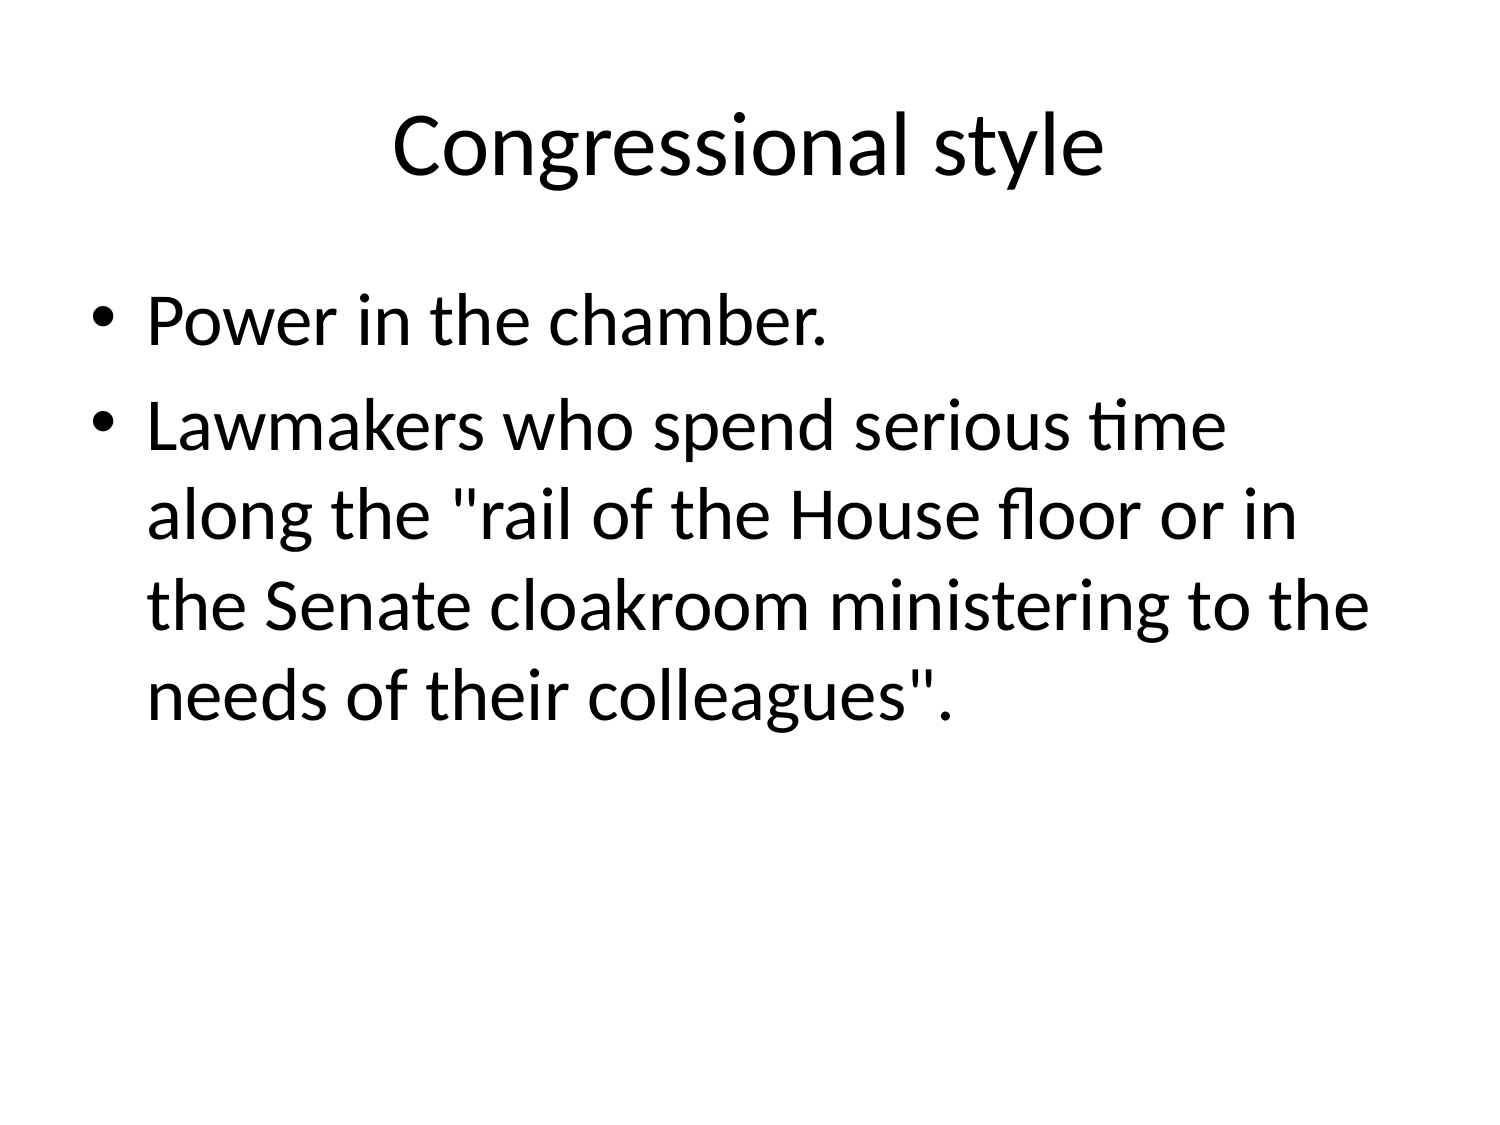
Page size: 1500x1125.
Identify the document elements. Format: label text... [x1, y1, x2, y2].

title Congressional style [75, 45, 1425, 233]
list Power in the chamber. Lawmakers who spend serious time along the "rail of the House floor or in the Senate cloakroom ministering to the needs of their colleagues". [75, 262, 1425, 1005]
